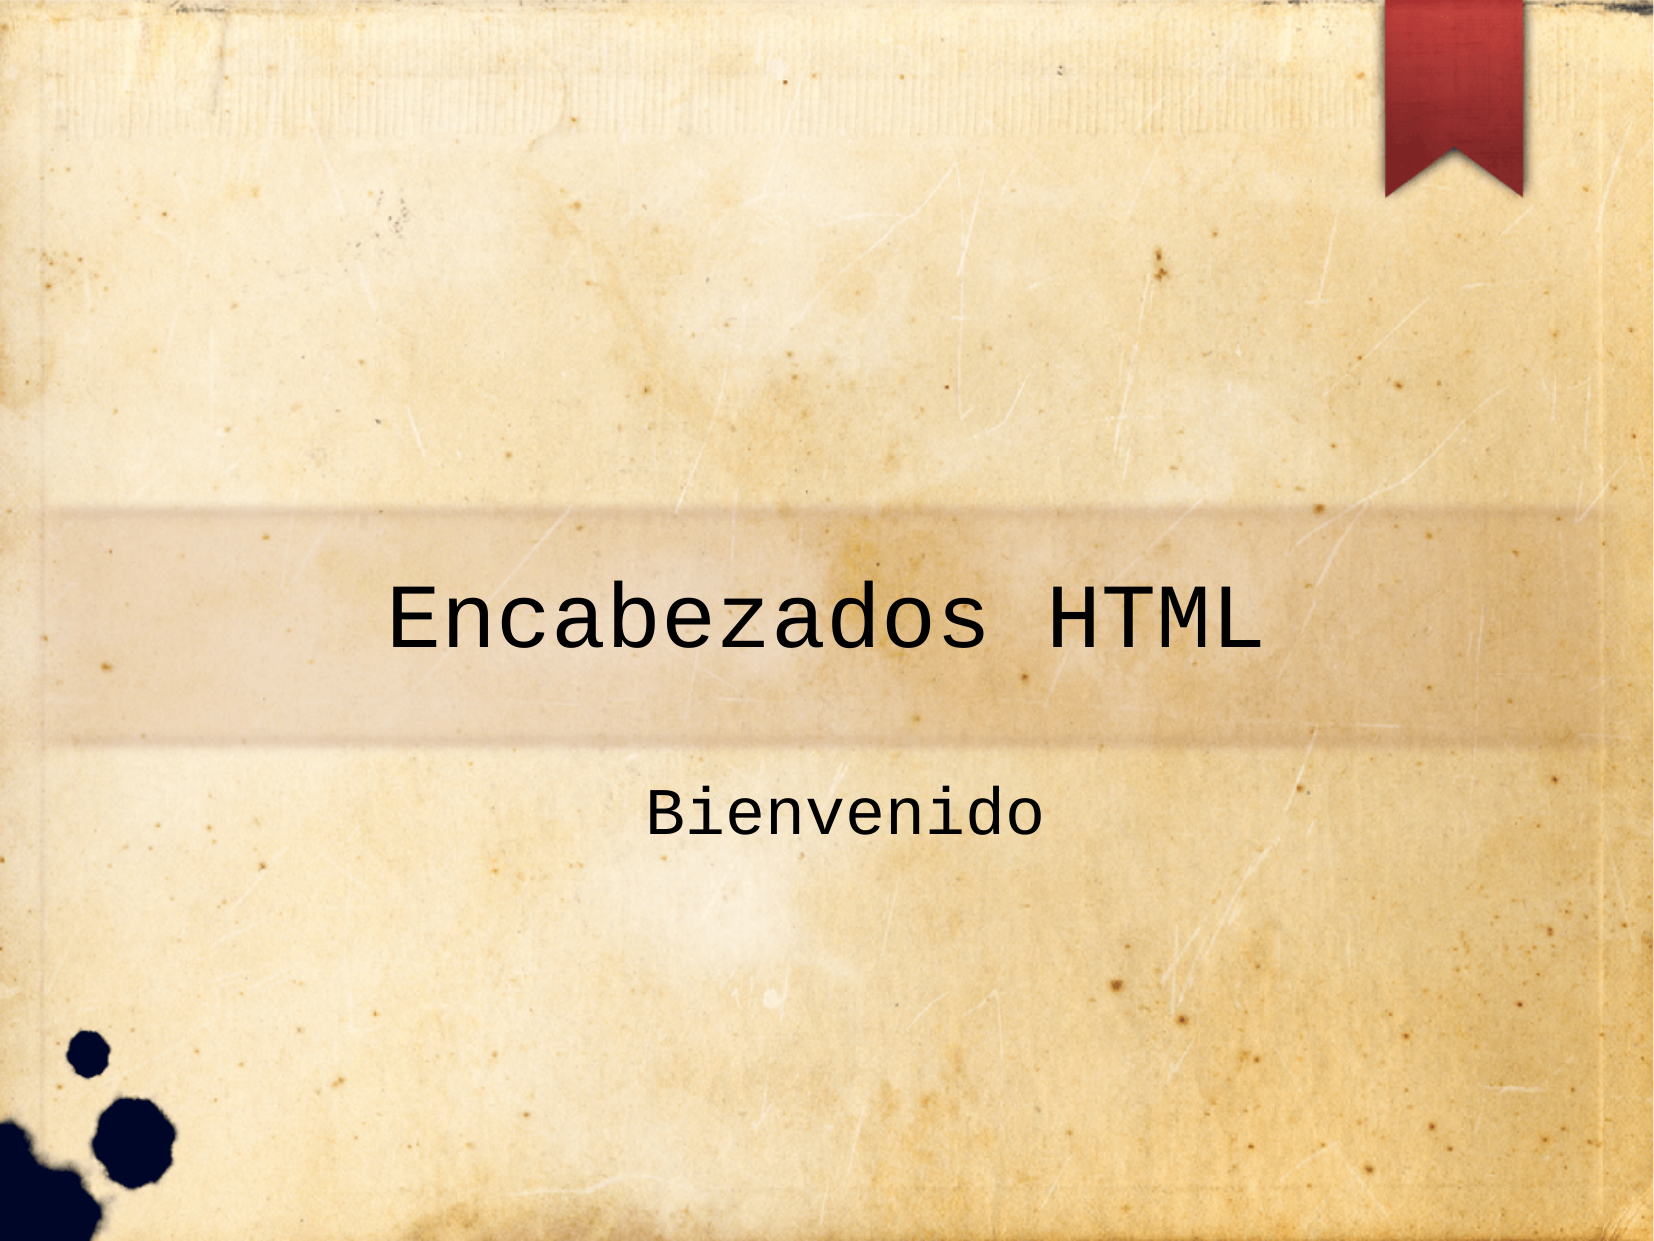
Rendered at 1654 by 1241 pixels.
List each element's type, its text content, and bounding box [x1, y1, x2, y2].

list Bienvenido [82, 779, 1538, 1205]
title Encabezados HTML [82, 519, 1571, 727]
picture [0, 0, 1654, 1241]
